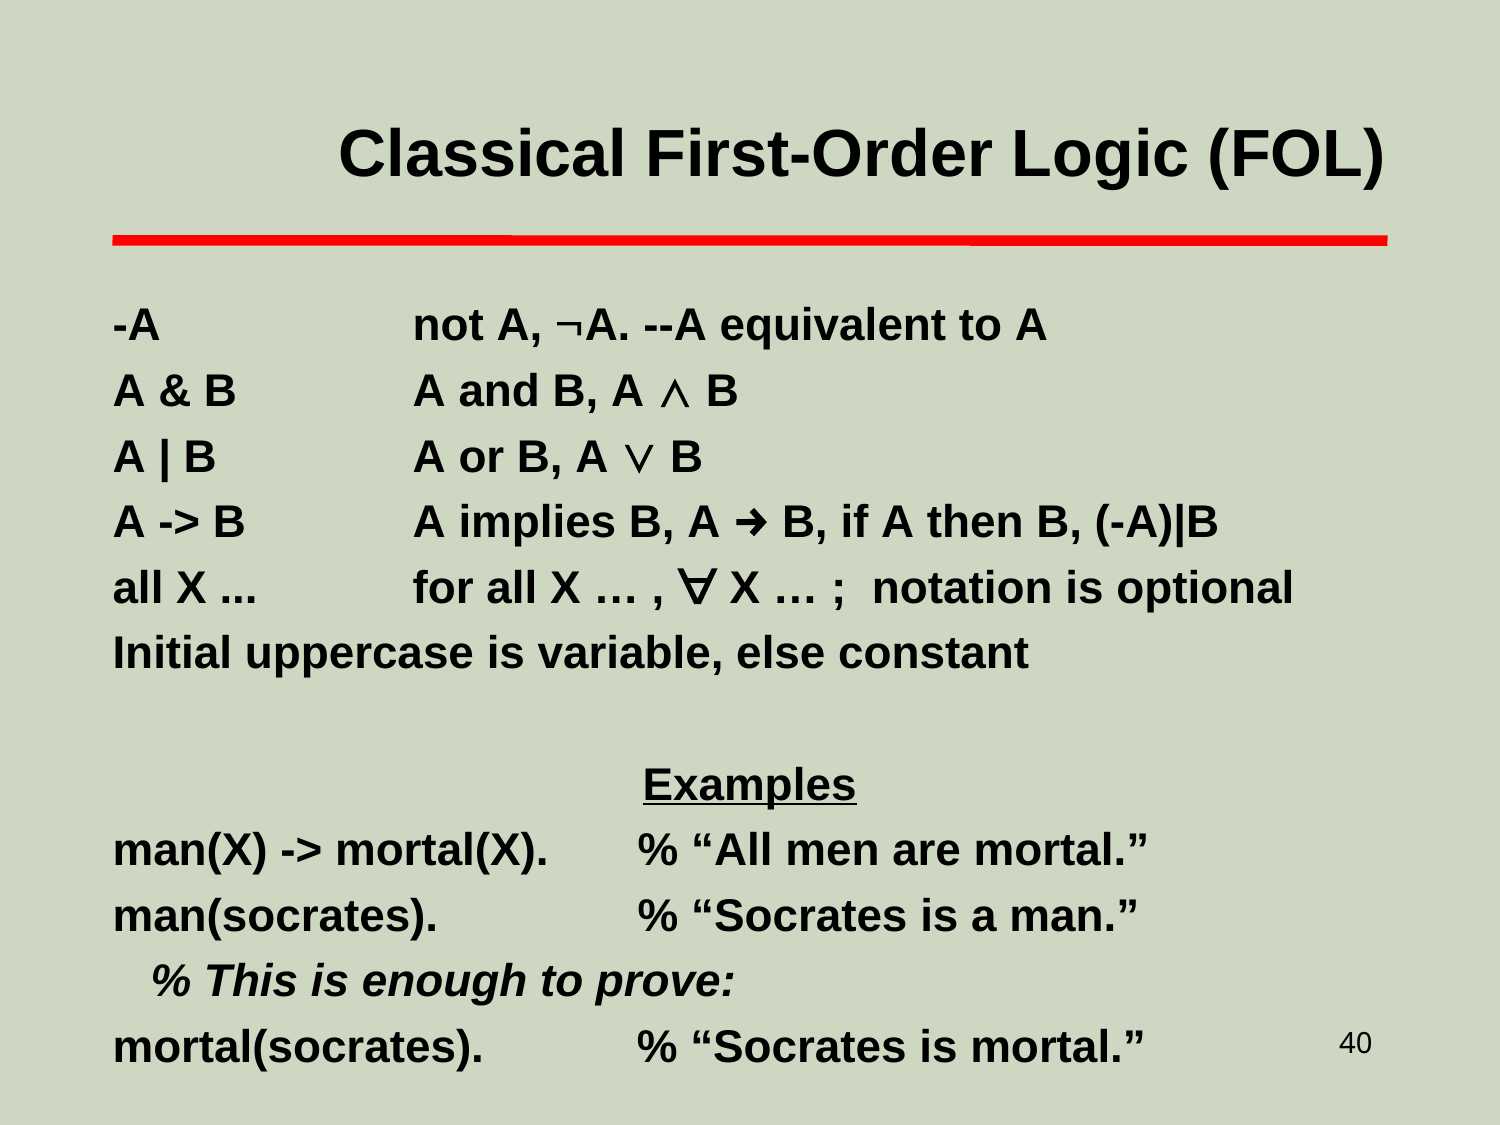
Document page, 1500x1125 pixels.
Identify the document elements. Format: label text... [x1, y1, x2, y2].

title Classical First-Order Logic (FOL) [124, 85, 1387, 224]
list -A not A, ¬A. --A equivalent to A A & B A and B, A ∧ B A | B A or B, A ∨ B A -> B A implies B, A → B, if A then B, (-A)|B all X ... for all X … , ∀ X … ; notation is optional Initial uppercase is variable, else constant Examples man(X) -> mortal(X). % “All men are mortal.” man(socrates). % “Socrates is a man.” % This is enough to prove: mortal(socrates). % “Socrates is mortal.” [112, 299, 1387, 1114]
